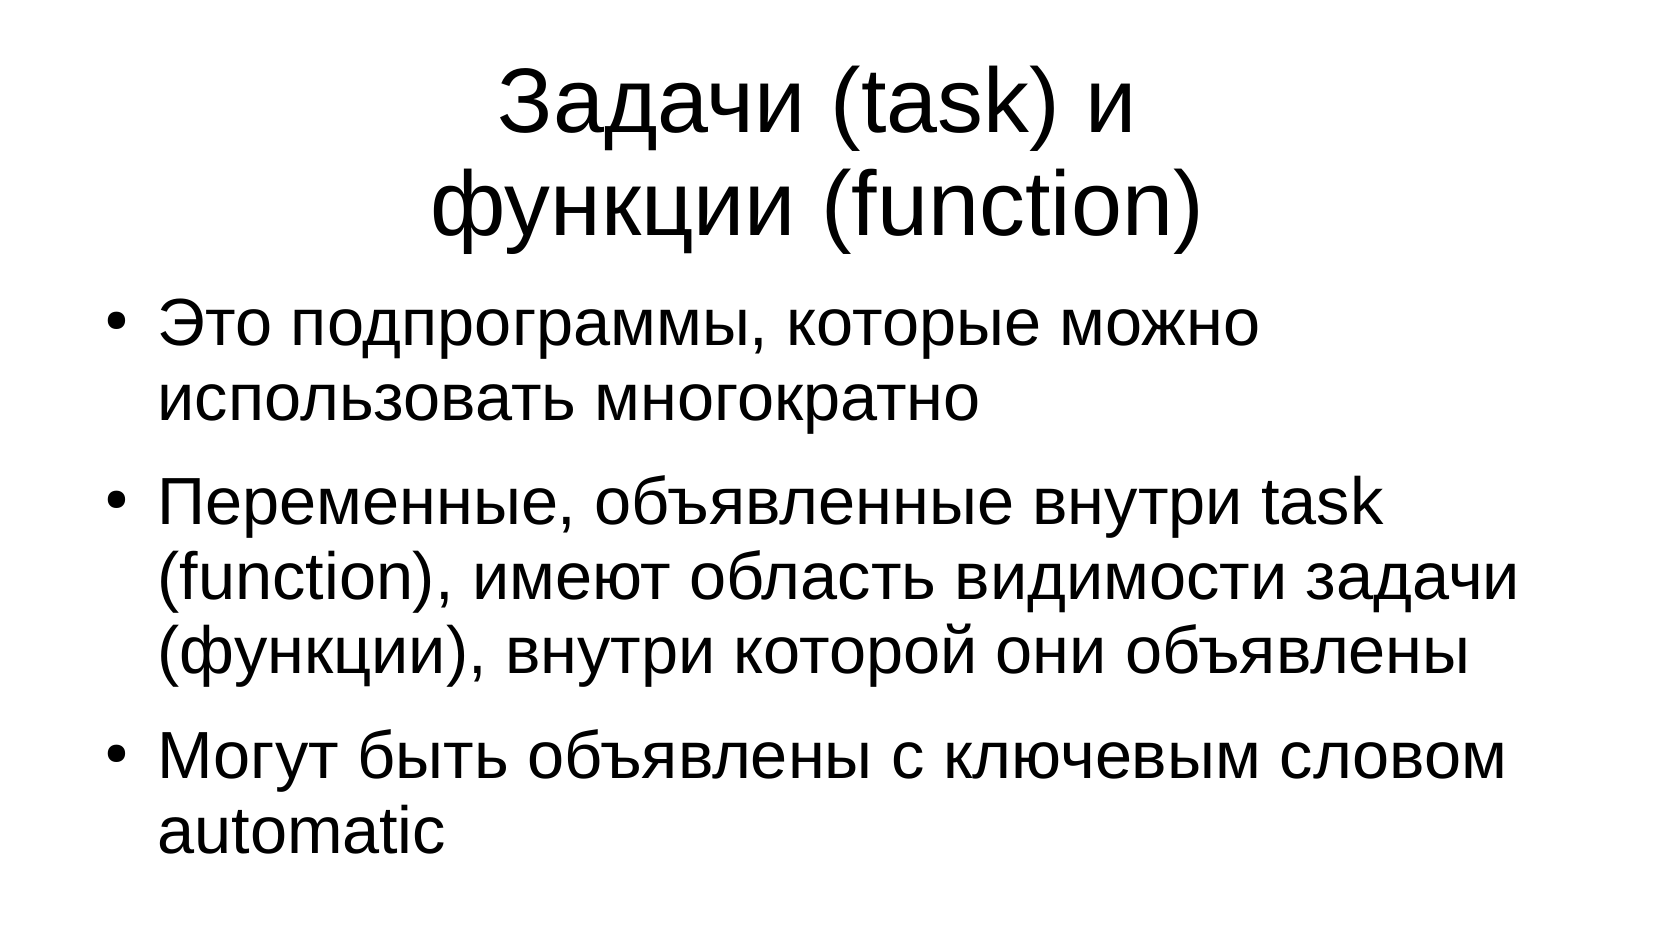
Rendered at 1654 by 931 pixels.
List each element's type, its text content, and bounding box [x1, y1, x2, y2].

list Это подпрограммы, которые можно использовать многократно Переменные, объявленные внутри task (function), имеют область видимости задачи (функции), внутри которой они объявлены Могут быть объявлены с ключевым словом automatic [86, 285, 1576, 871]
title Задачи (task) и функции (function) [120, 49, 1516, 256]
